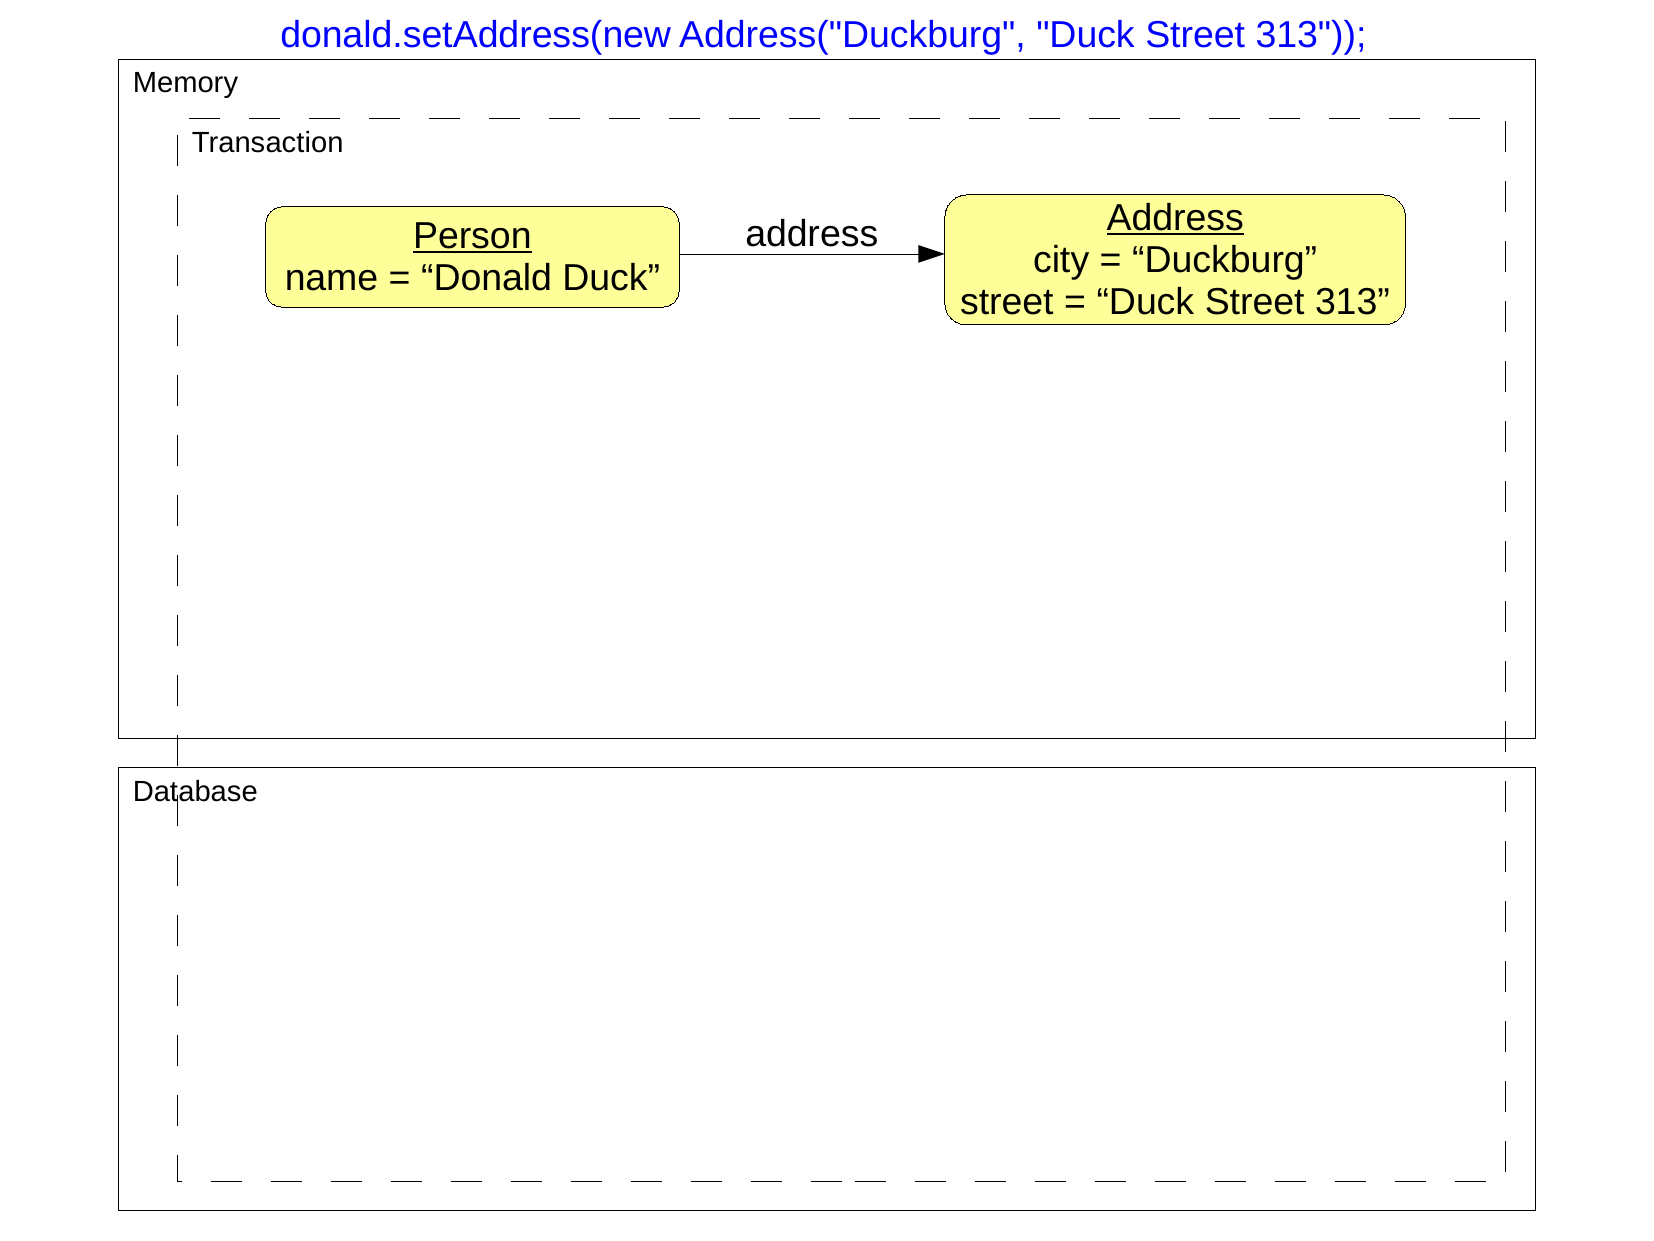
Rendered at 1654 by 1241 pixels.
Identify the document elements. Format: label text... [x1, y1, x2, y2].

text_box Memory [118, 59, 1536, 739]
text_box Database [118, 767, 1536, 1211]
text_box Address city = “Duckburg” street = “Duck Street 313” [944, 194, 1406, 325]
text_box donald.setAddress(new Address("Duckburg", "Duck Street 313")); [265, 6, 1536, 63]
text_box Person name = “Donald Duck” [265, 206, 680, 308]
text_box Transaction [177, 118, 1506, 1182]
